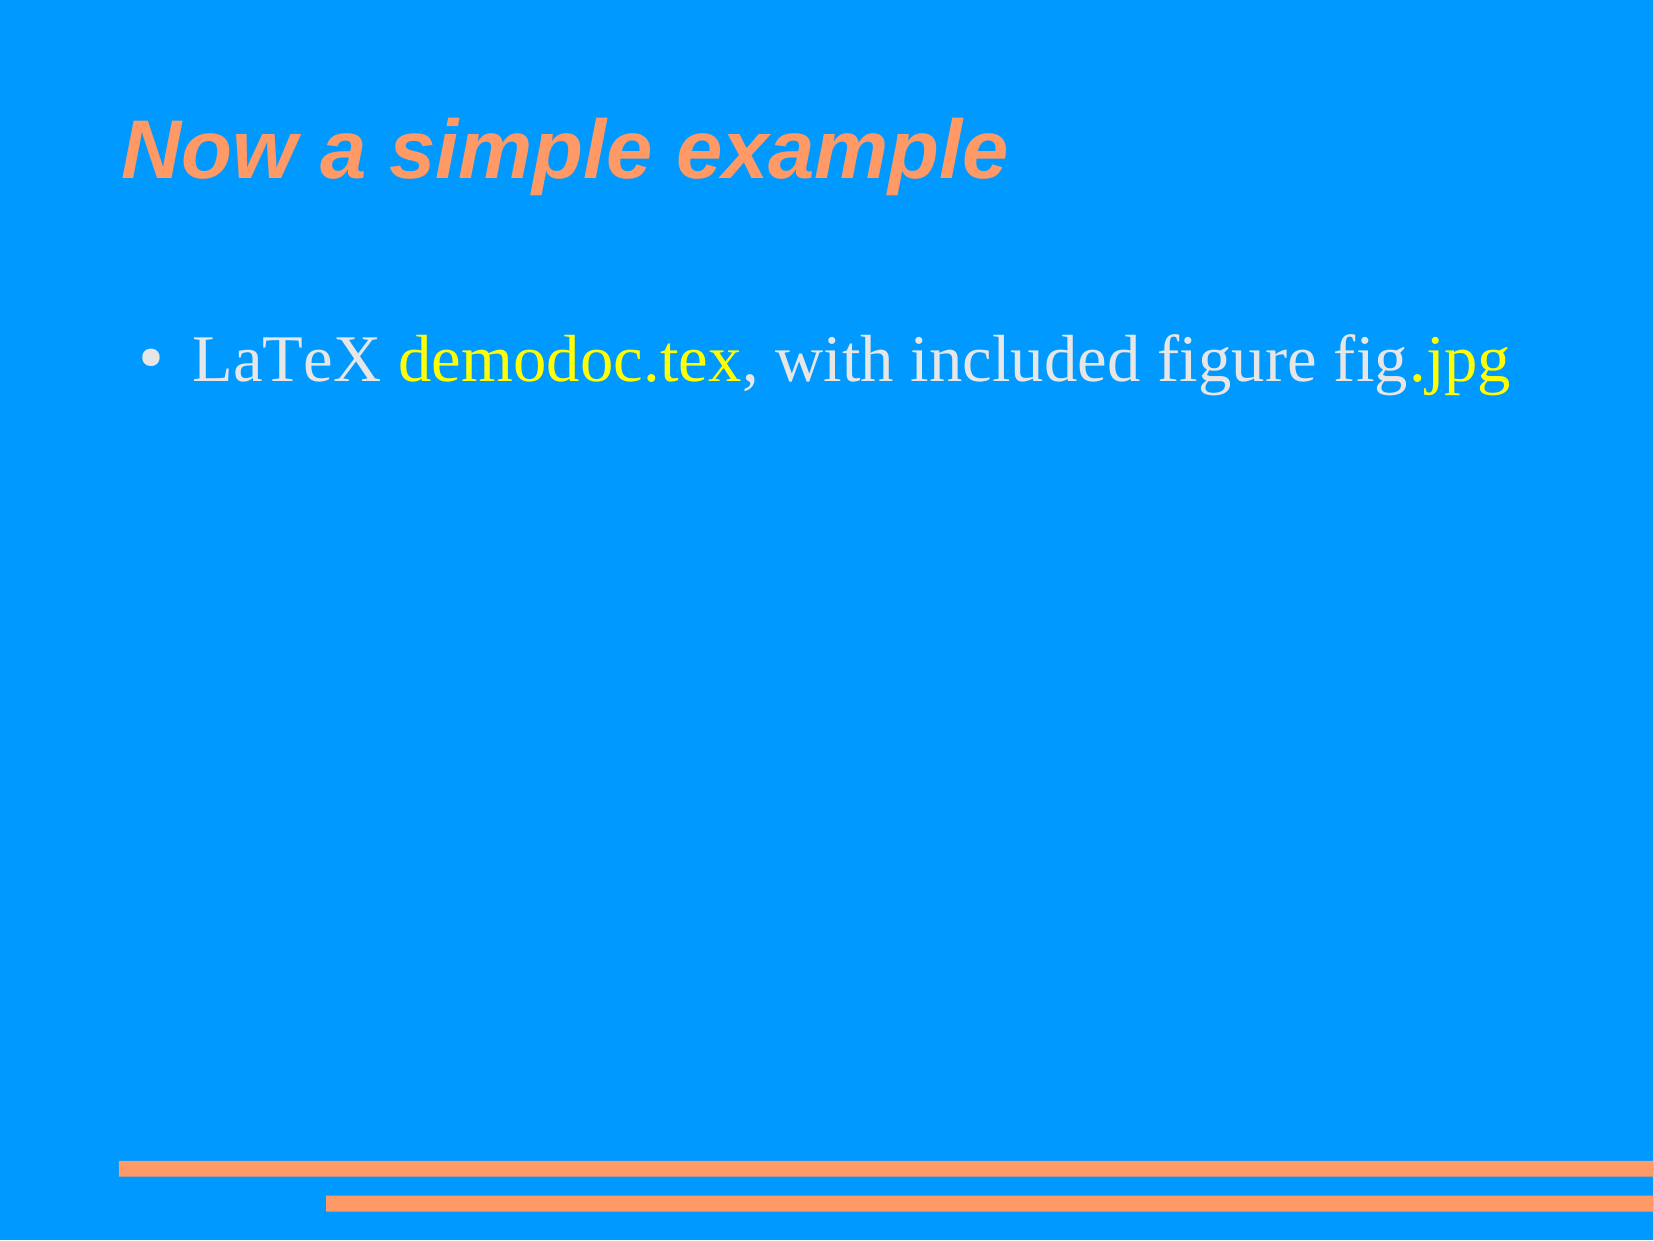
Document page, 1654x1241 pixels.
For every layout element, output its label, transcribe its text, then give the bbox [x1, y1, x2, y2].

title Now a simple example [121, 46, 1534, 254]
list LaTeX demodoc.tex, with included figure fig.jpg [121, 322, 1561, 1132]
